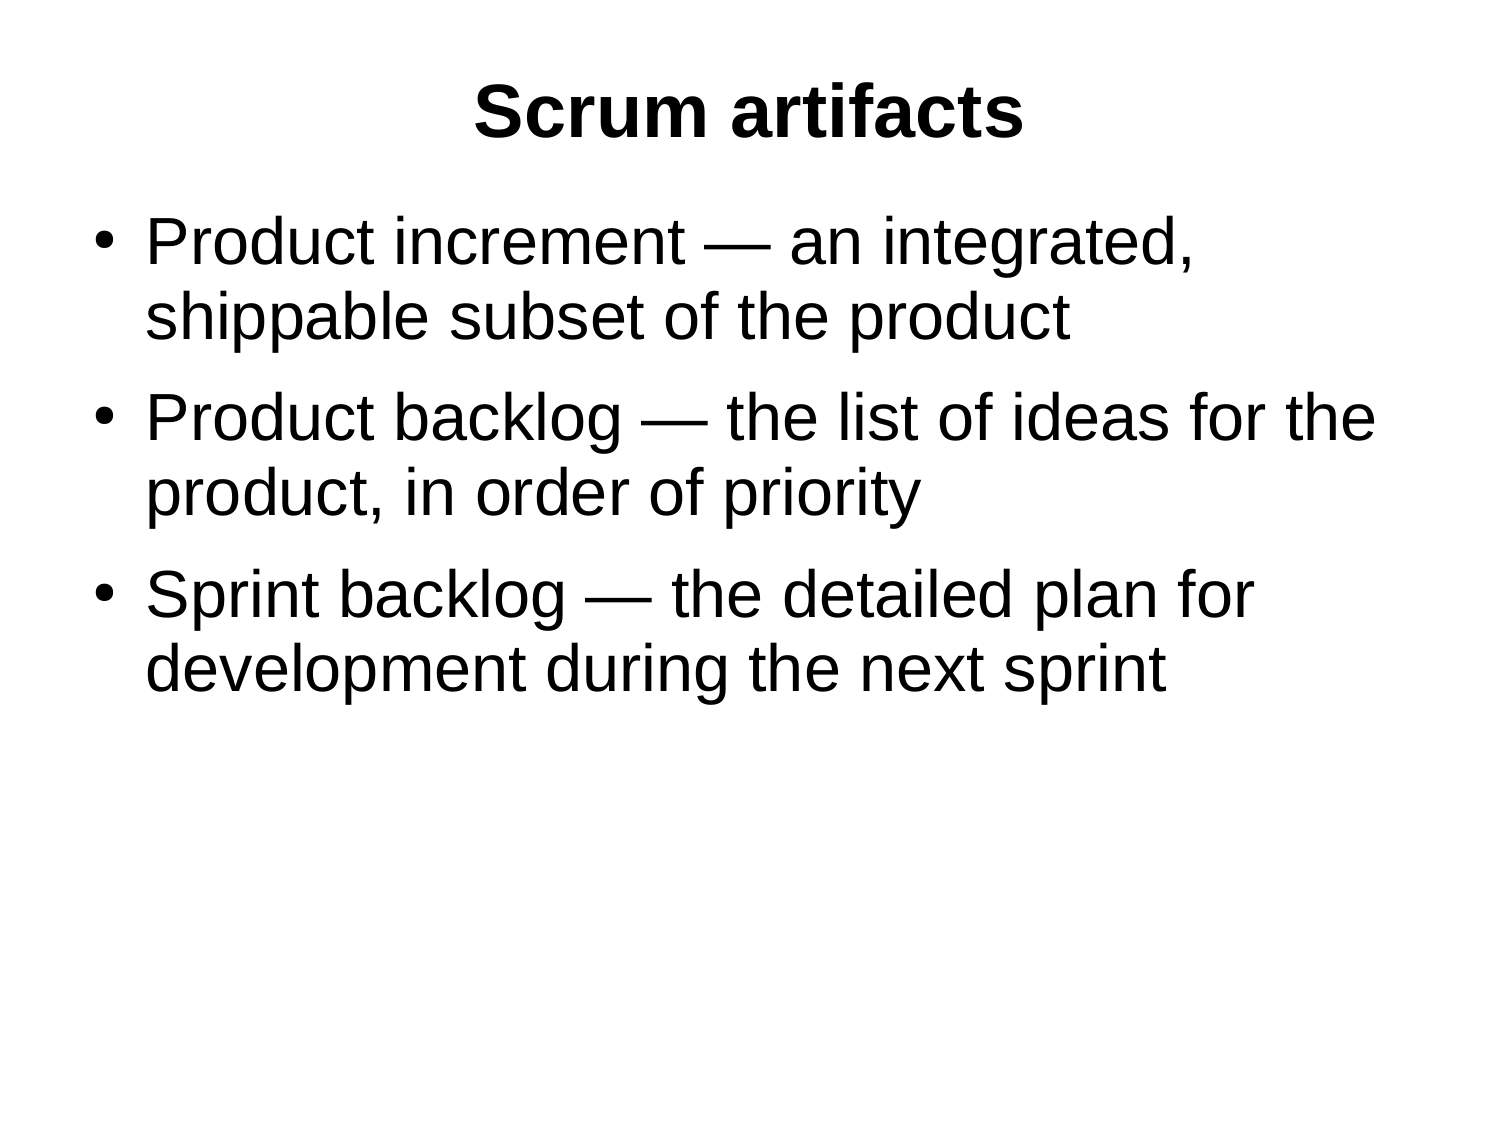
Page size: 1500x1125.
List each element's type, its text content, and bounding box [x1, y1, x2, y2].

list Product increment — an integrated, shippable subset of the product Product backlog — the list of ideas for the product, in order of priority Sprint backlog — the detailed plan for development during the next sprint [75, 204, 1395, 1075]
title Scrum artifacts [75, 44, 1425, 177]
